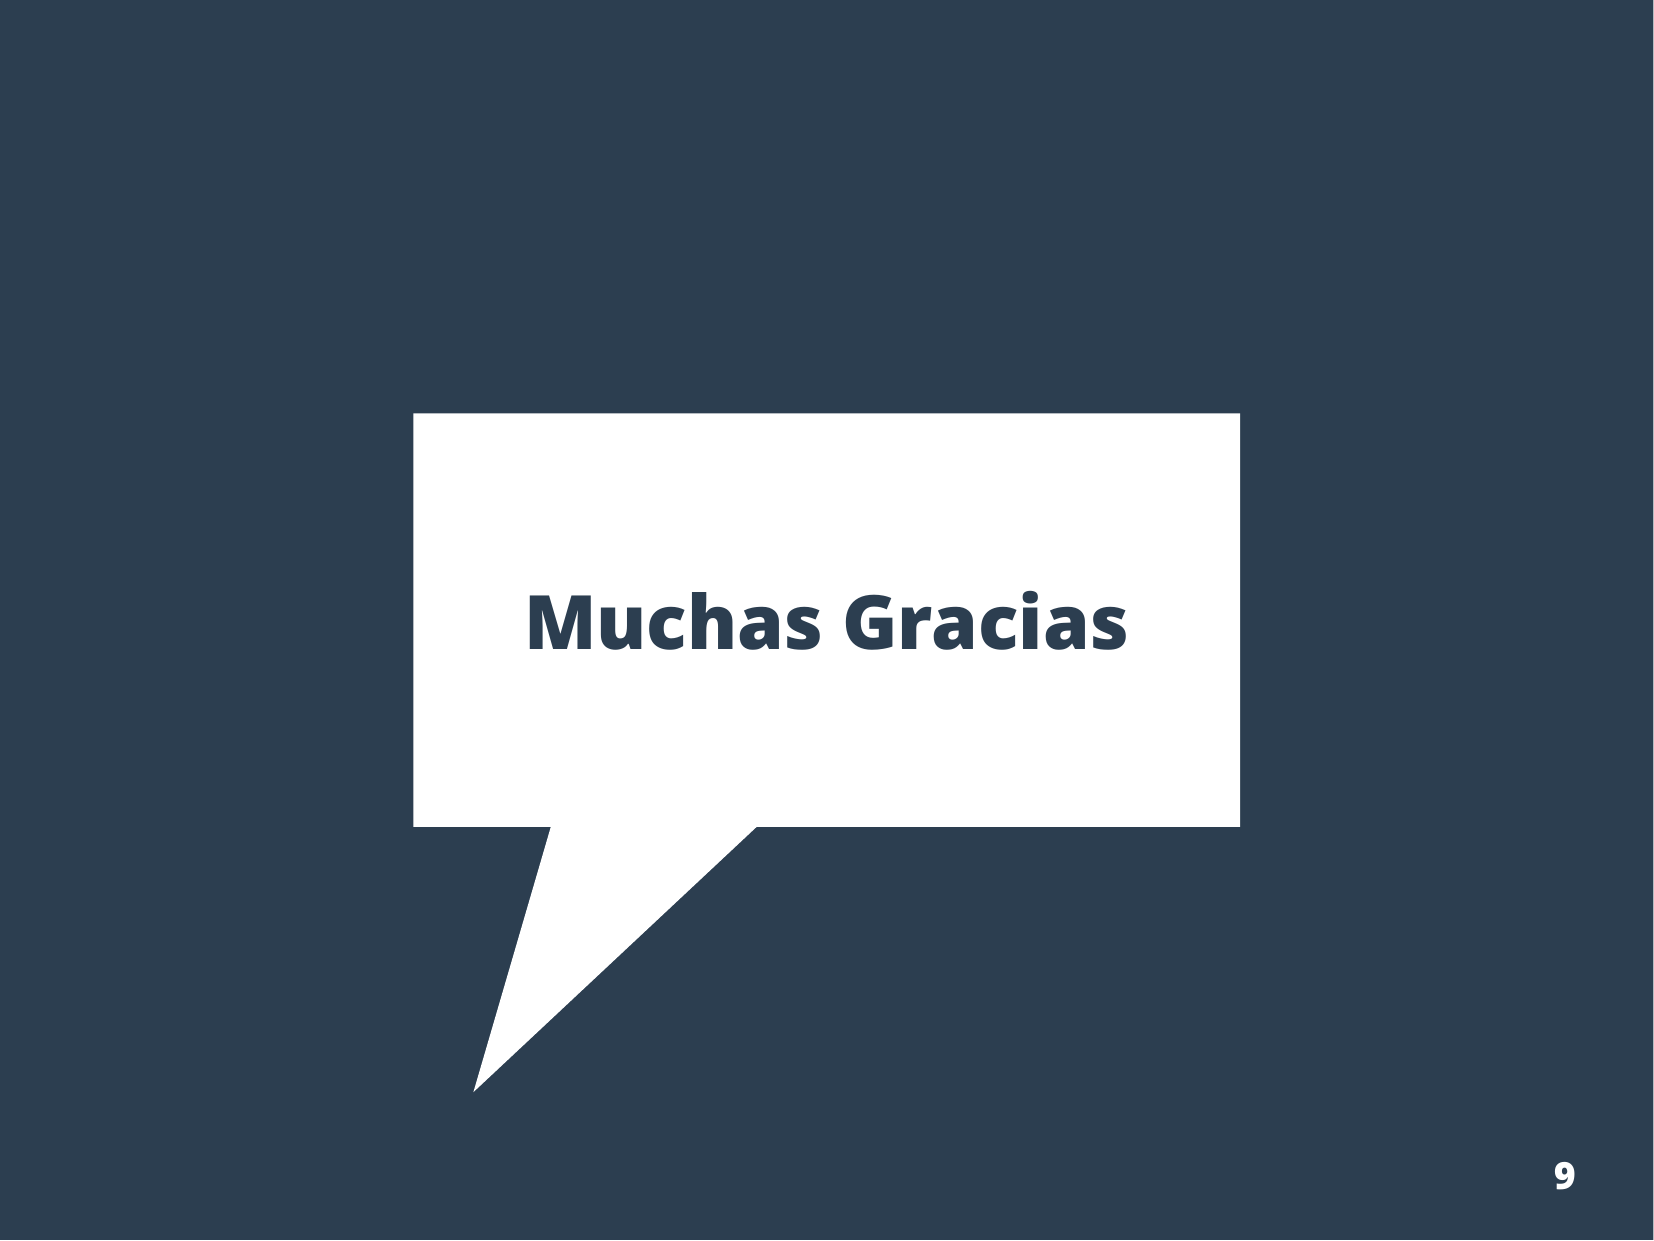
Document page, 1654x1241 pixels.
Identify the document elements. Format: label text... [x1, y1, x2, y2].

title Muchas Gracias [442, 442, 1211, 798]
